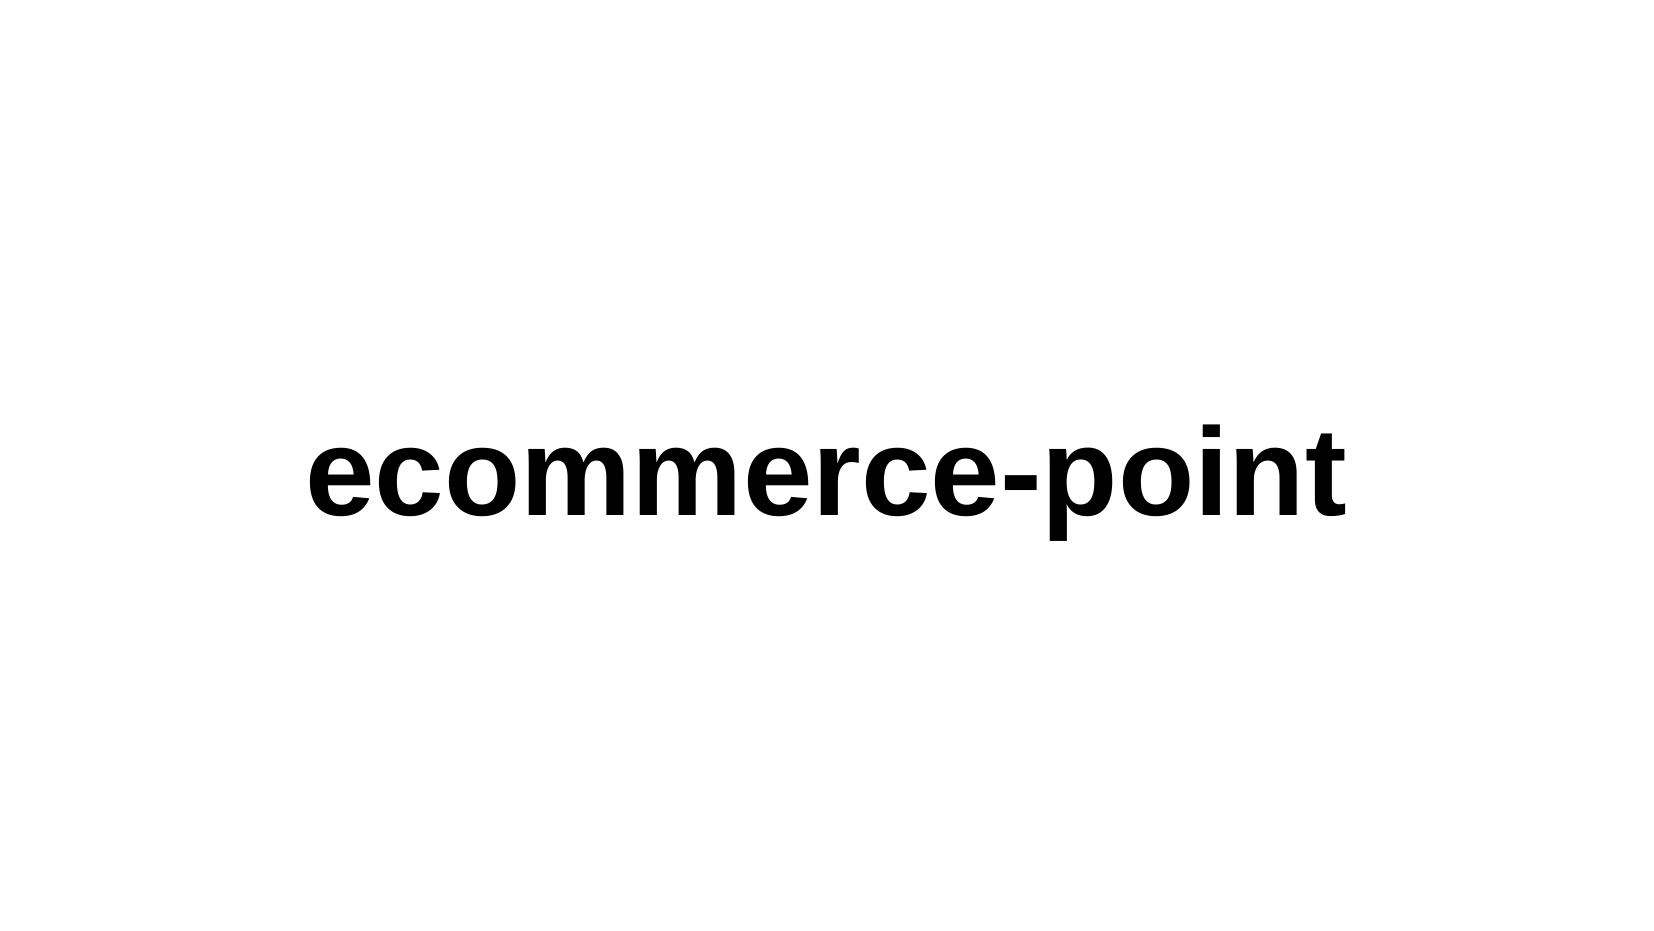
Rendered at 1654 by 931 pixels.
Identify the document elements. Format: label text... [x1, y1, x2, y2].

text_box ecommerce-point [82, 387, 1571, 543]
